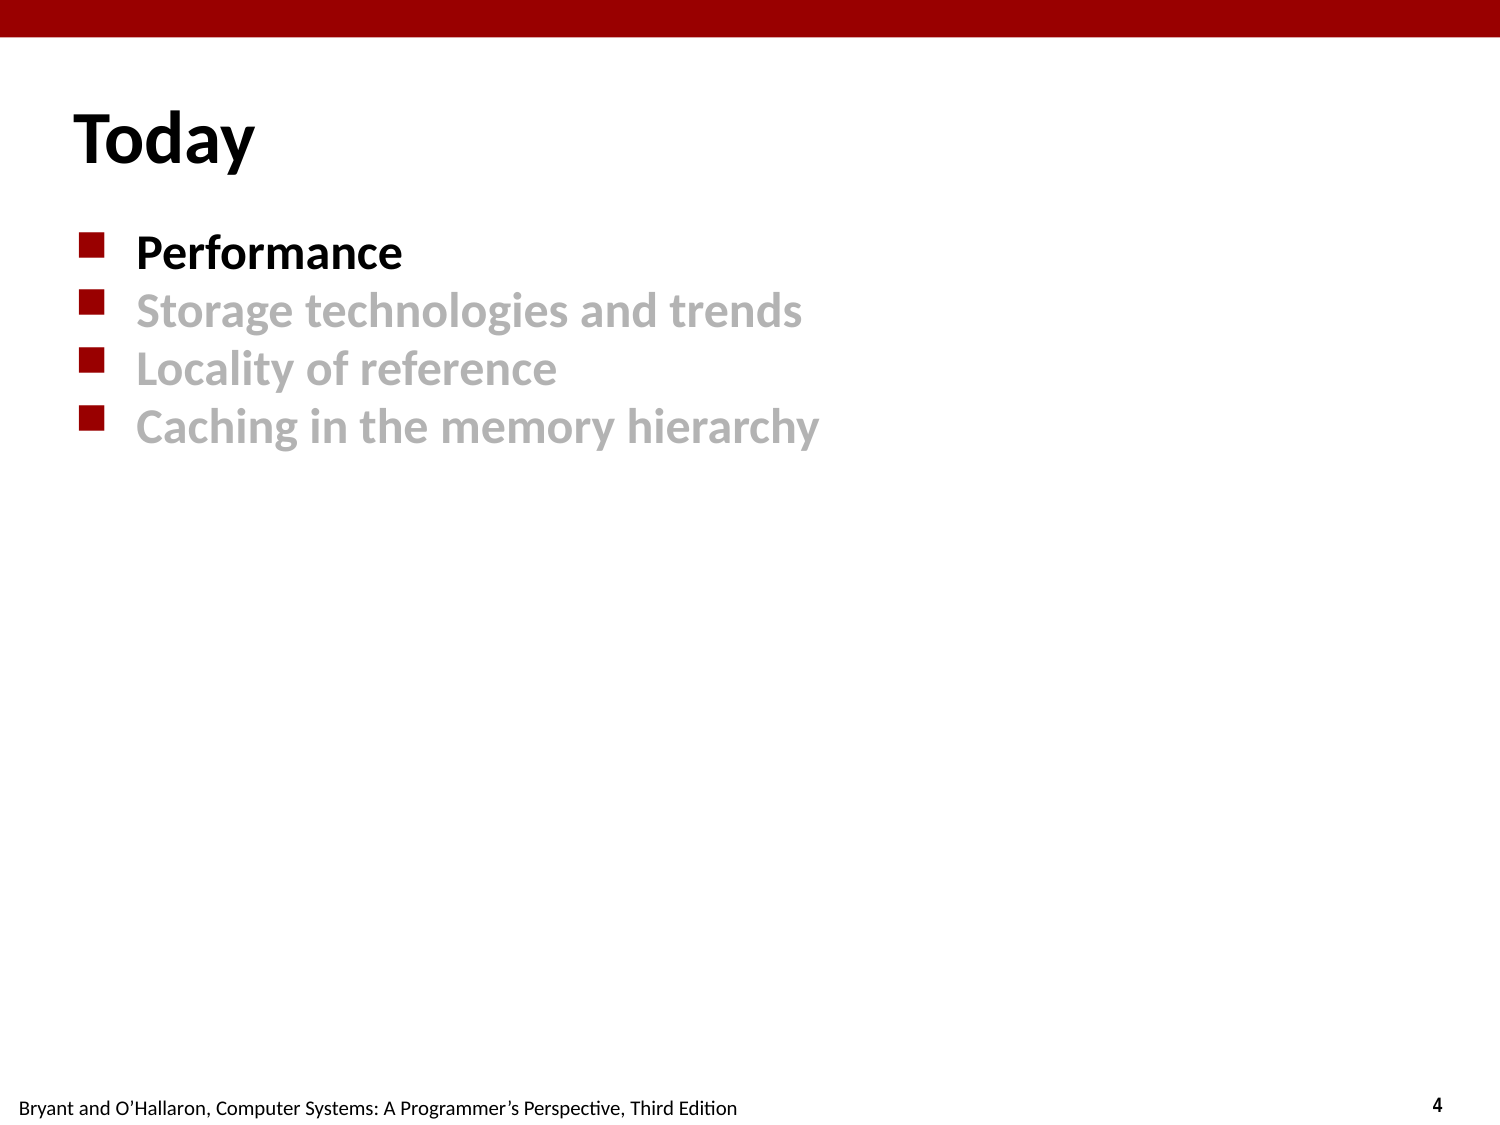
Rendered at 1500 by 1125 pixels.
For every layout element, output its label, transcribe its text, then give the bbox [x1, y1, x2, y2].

list Performance Storage technologies and trends Locality of reference Caching in the memory hierarchy [65, 223, 1361, 1040]
title Today [58, 71, 1304, 197]
